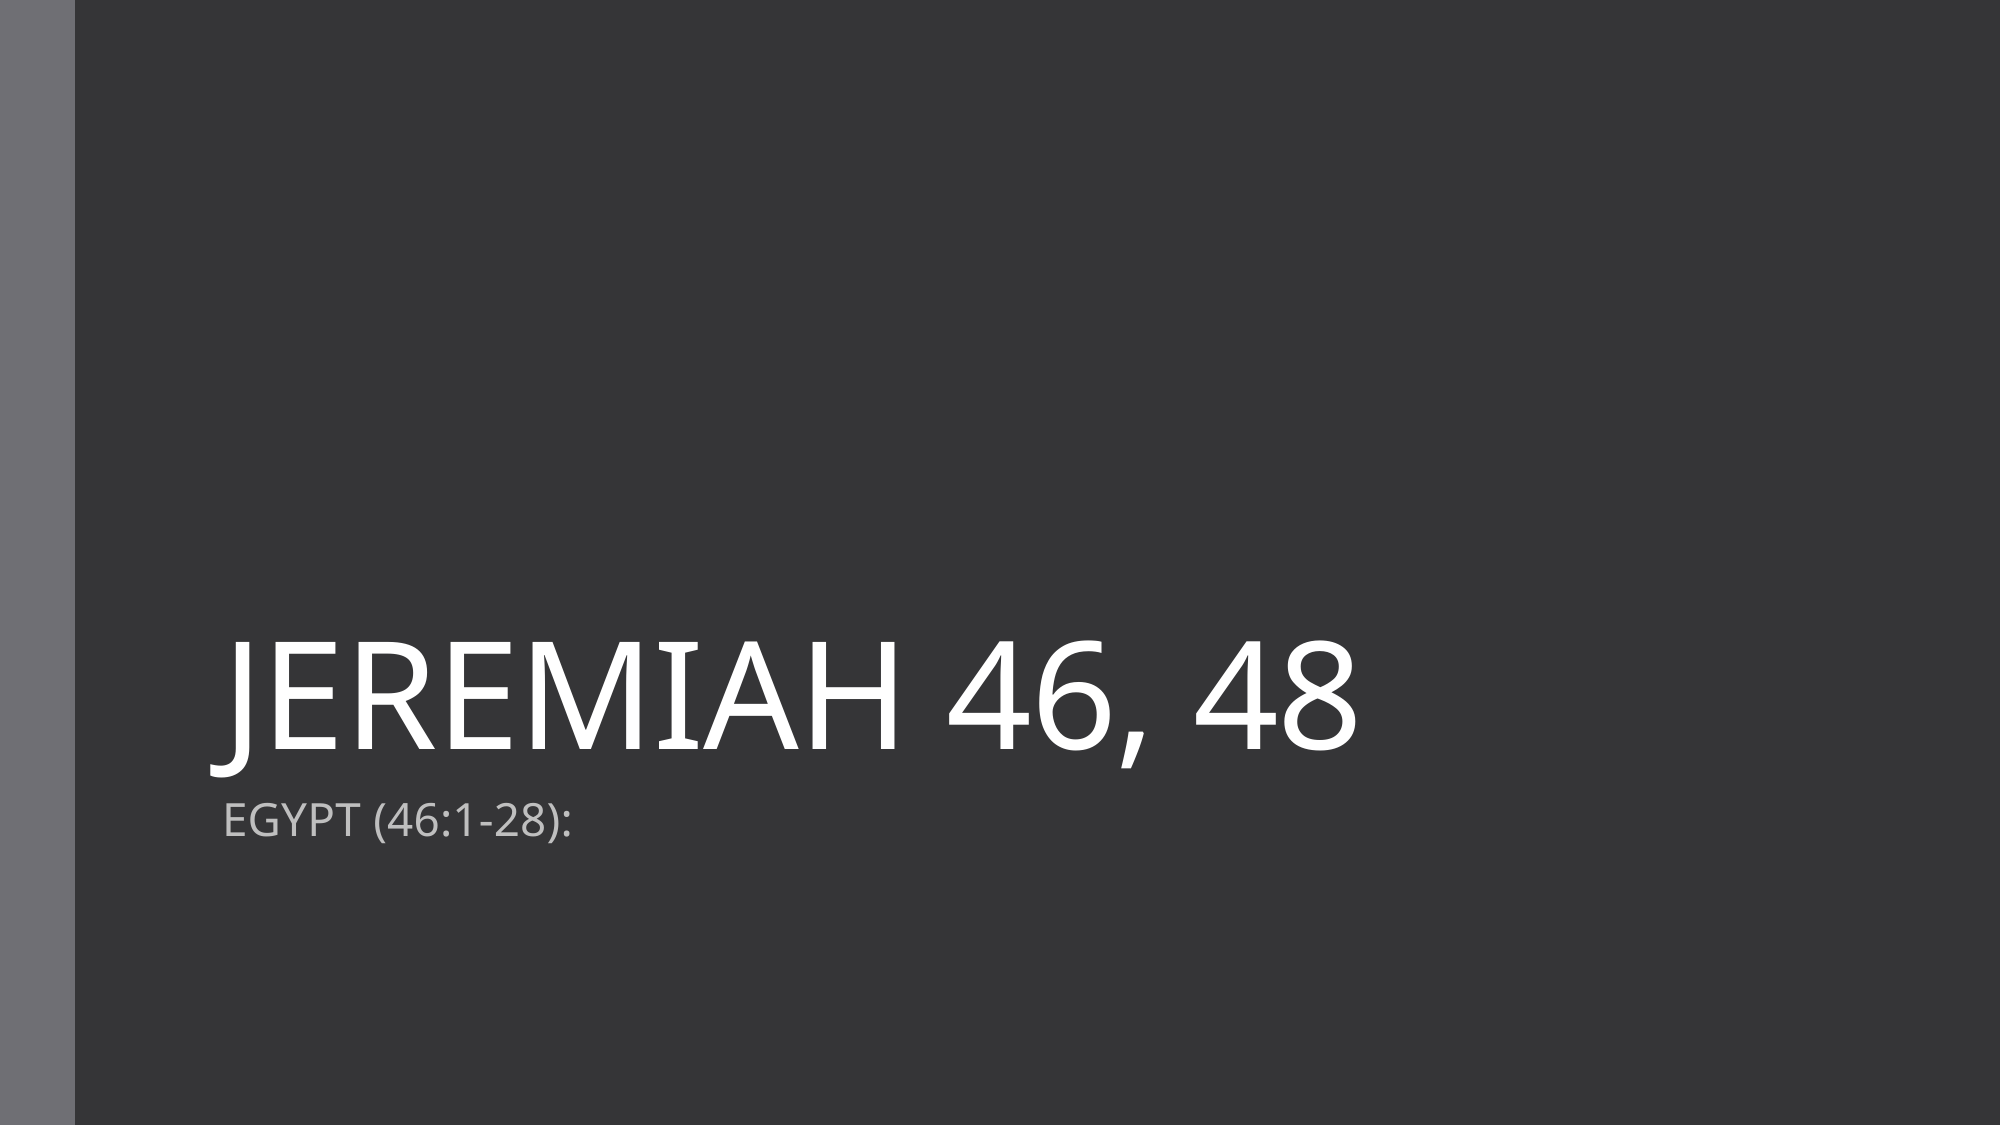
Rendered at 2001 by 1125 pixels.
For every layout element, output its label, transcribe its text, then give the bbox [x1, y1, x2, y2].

title JEREMIAH 46, 48 [206, 124, 1752, 787]
subtitle EGYPT (46:1-28): [206, 787, 1752, 1066]
